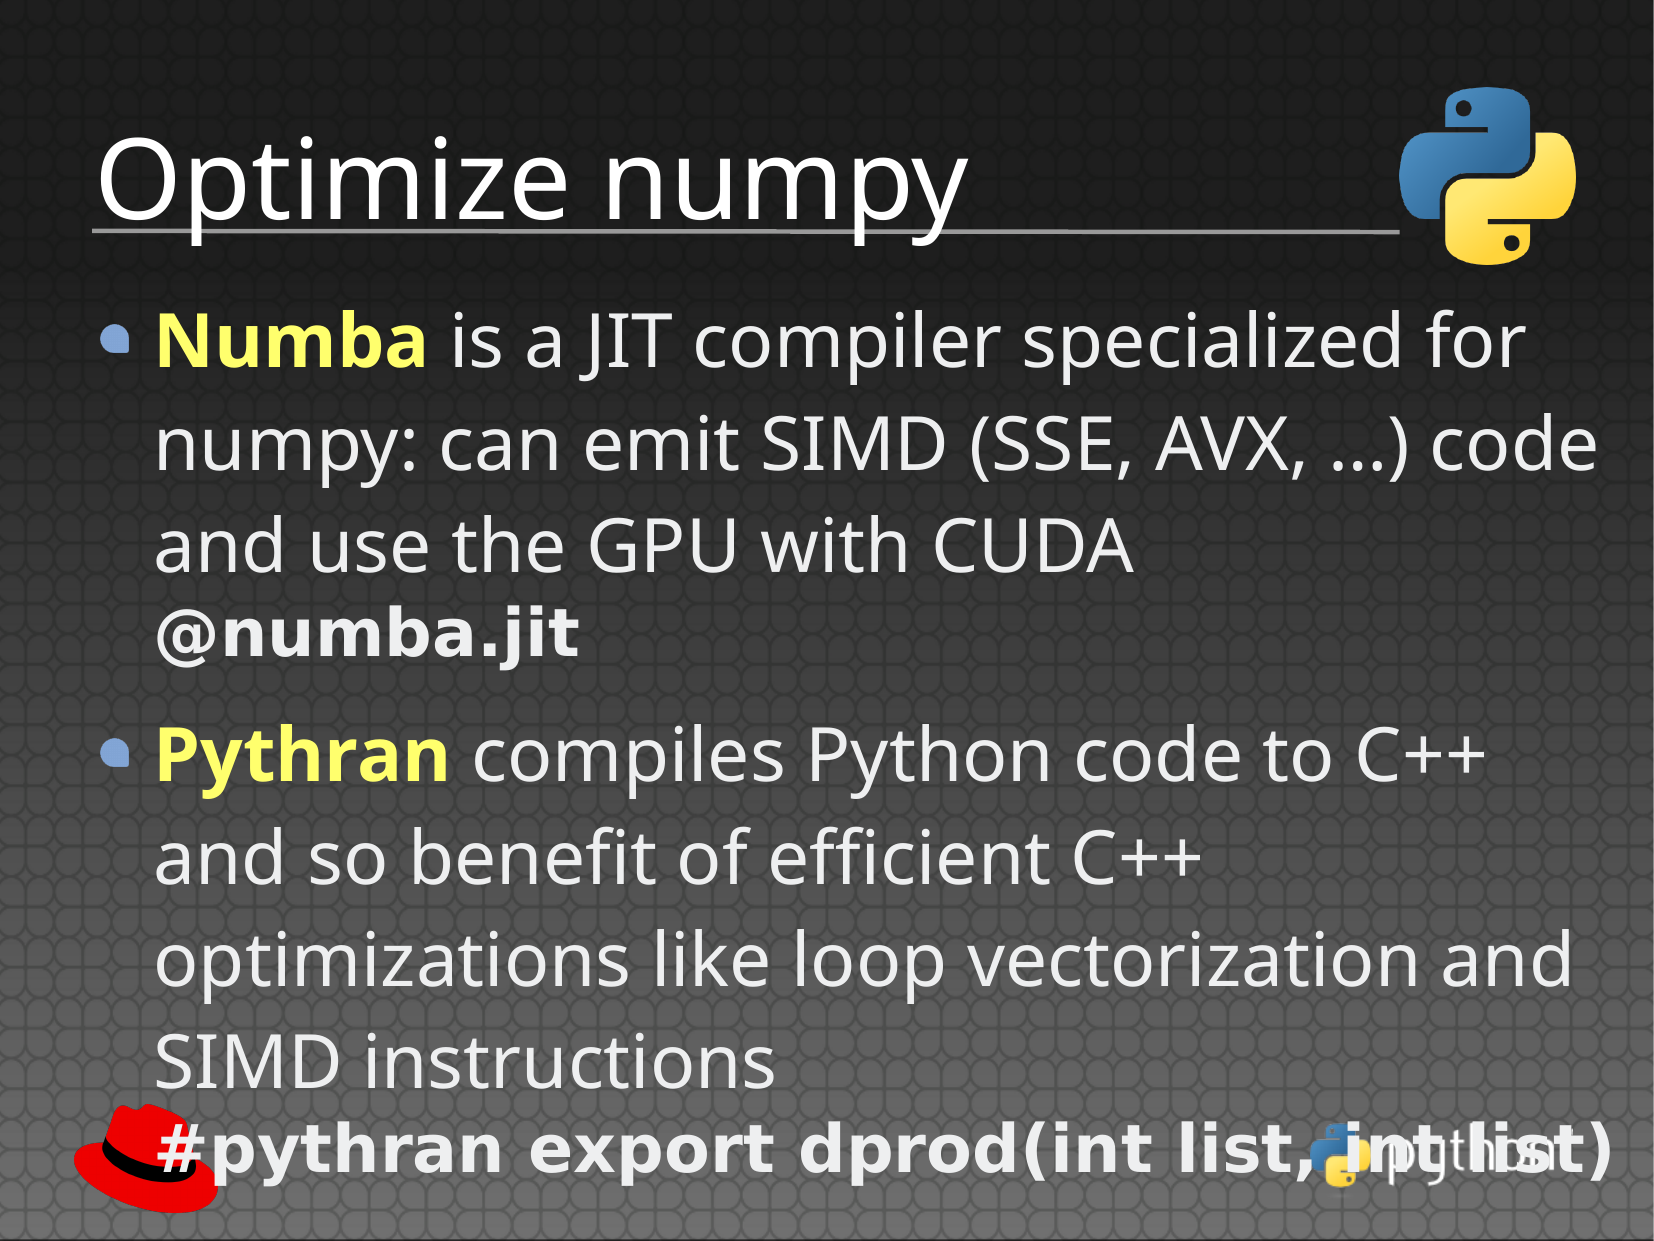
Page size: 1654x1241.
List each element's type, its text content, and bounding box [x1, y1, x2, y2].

title Optimize numpy [94, 100, 1426, 251]
picture [0, 0, 1654, 1241]
list Numba is a JIT compiler specialized for numpy: can emit SIMD (SSE, AVX, …) code and use the GPU with CUDA @numba.jit Pythran compiles Python code to C++ and so benefit of efficient C++ optimizations like loop vectorization and SIMD instructions #pythran export dprod(int list, int list) [82, 287, 1629, 1135]
